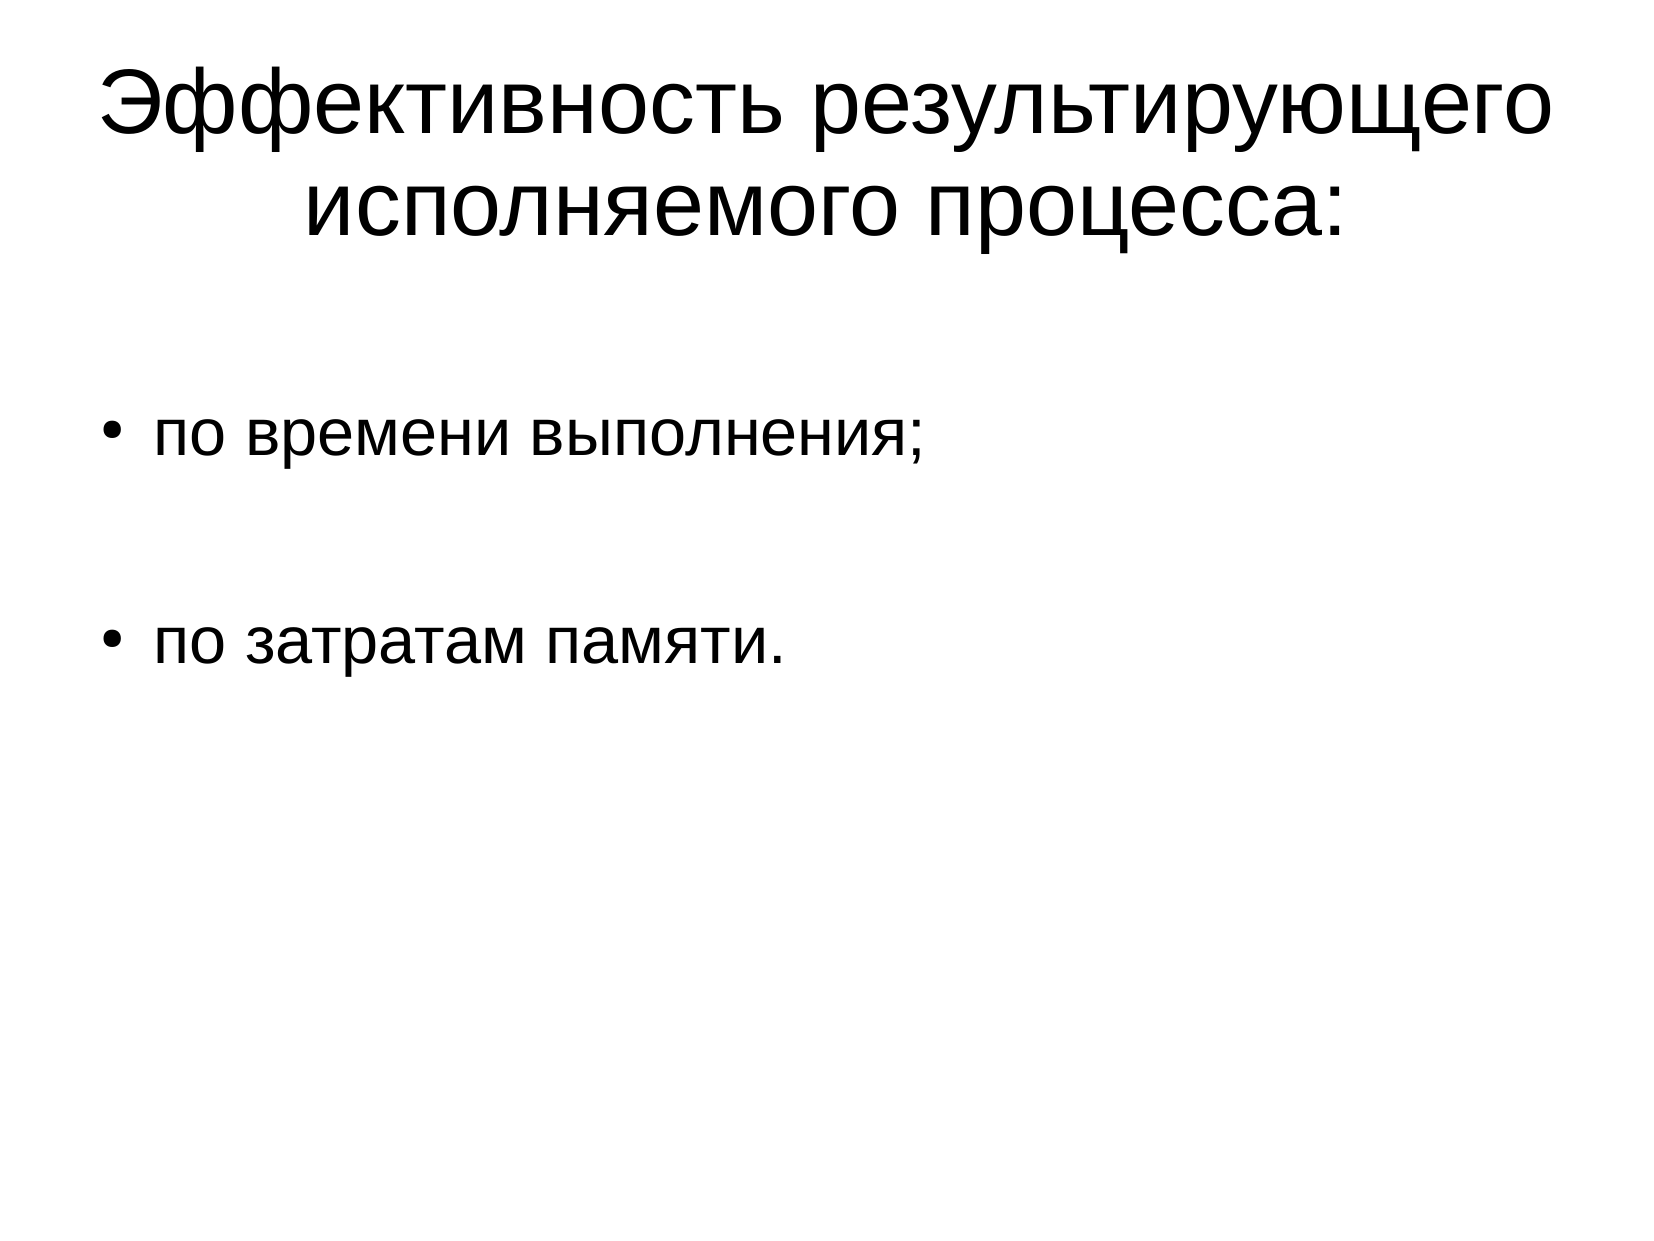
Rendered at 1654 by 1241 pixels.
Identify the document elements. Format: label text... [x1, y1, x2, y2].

list по времени выполнения; по затратам памяти. [82, 290, 1571, 1010]
title Эффективность результирующего исполняемого процесса: [82, 49, 1571, 257]
